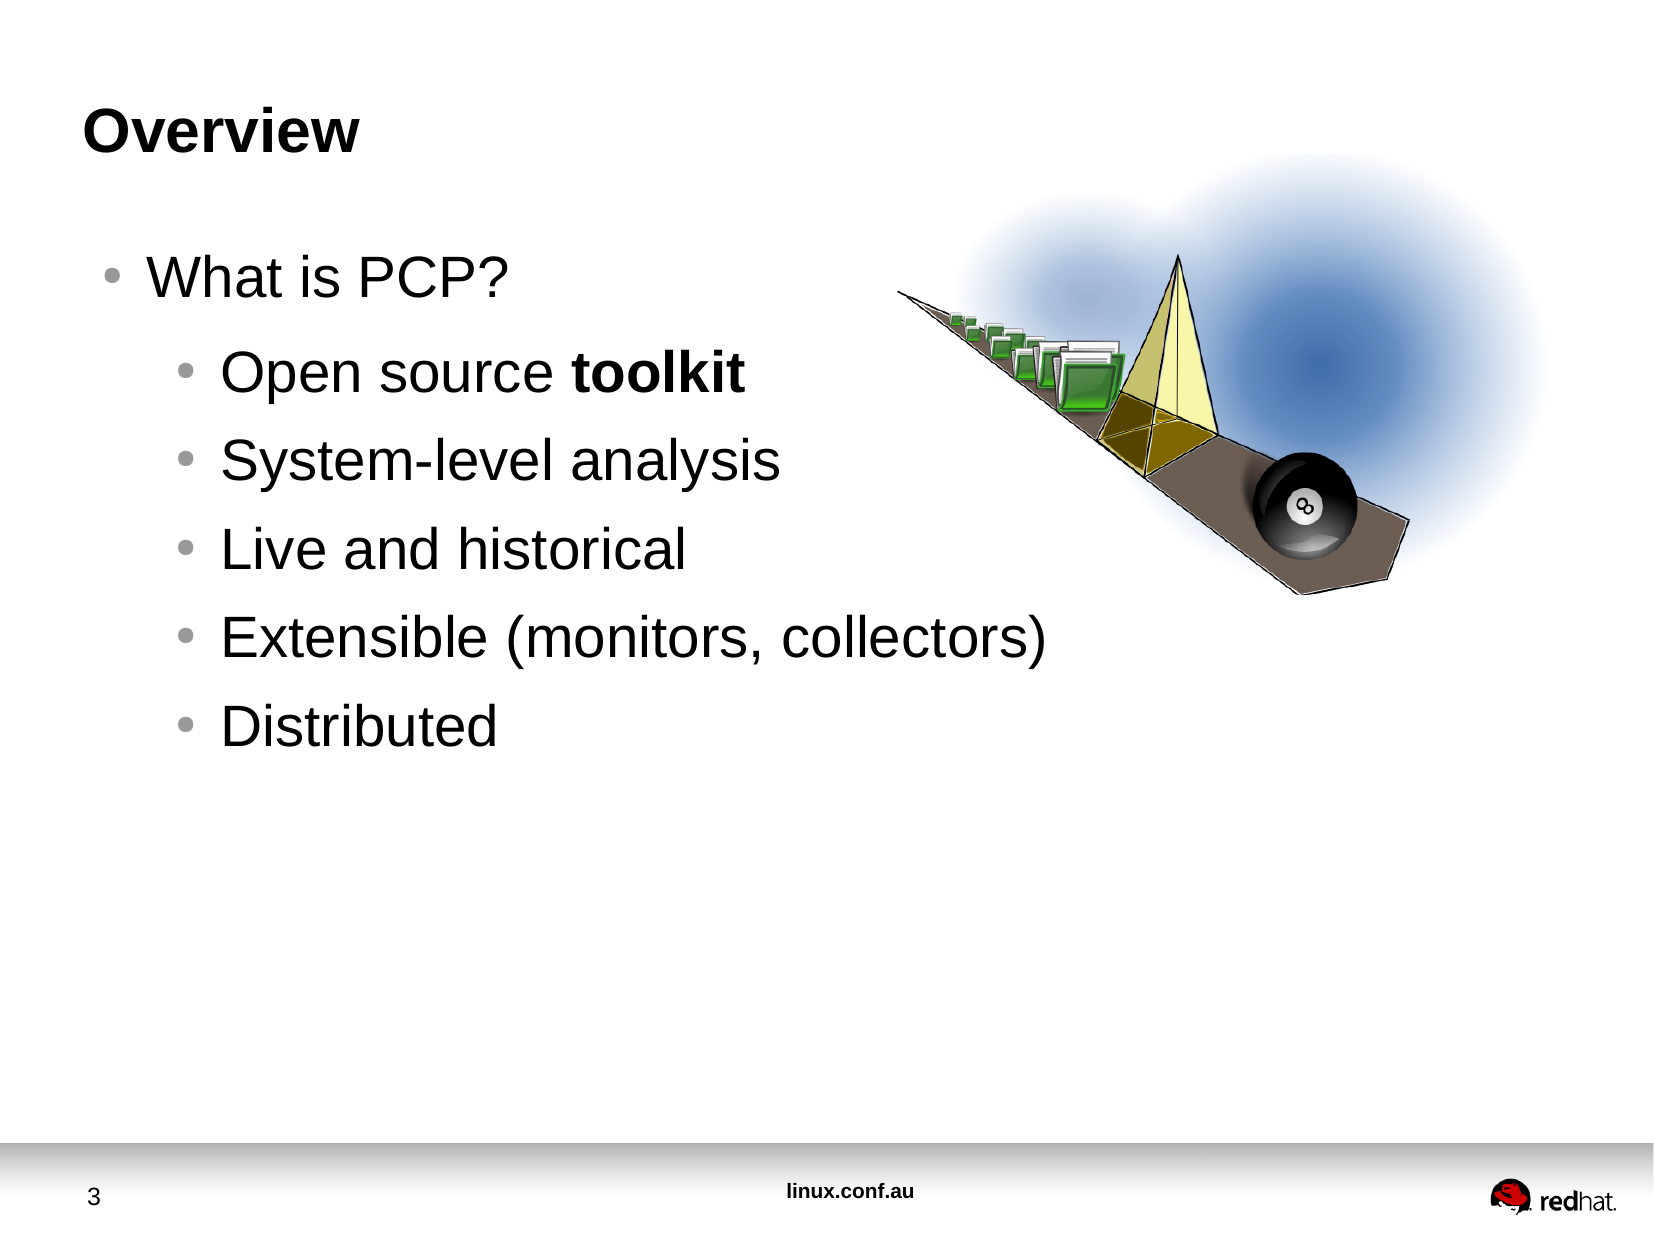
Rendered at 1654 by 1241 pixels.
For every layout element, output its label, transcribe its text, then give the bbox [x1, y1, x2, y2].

picture [0, 1143, 1654, 1241]
list What is PCP? Open source toolkit System-level analysis Live and historical Extensible (monitors, collectors) Distributed [86, 244, 1576, 1039]
picture [888, 154, 1574, 595]
title Overview [82, 37, 1571, 226]
